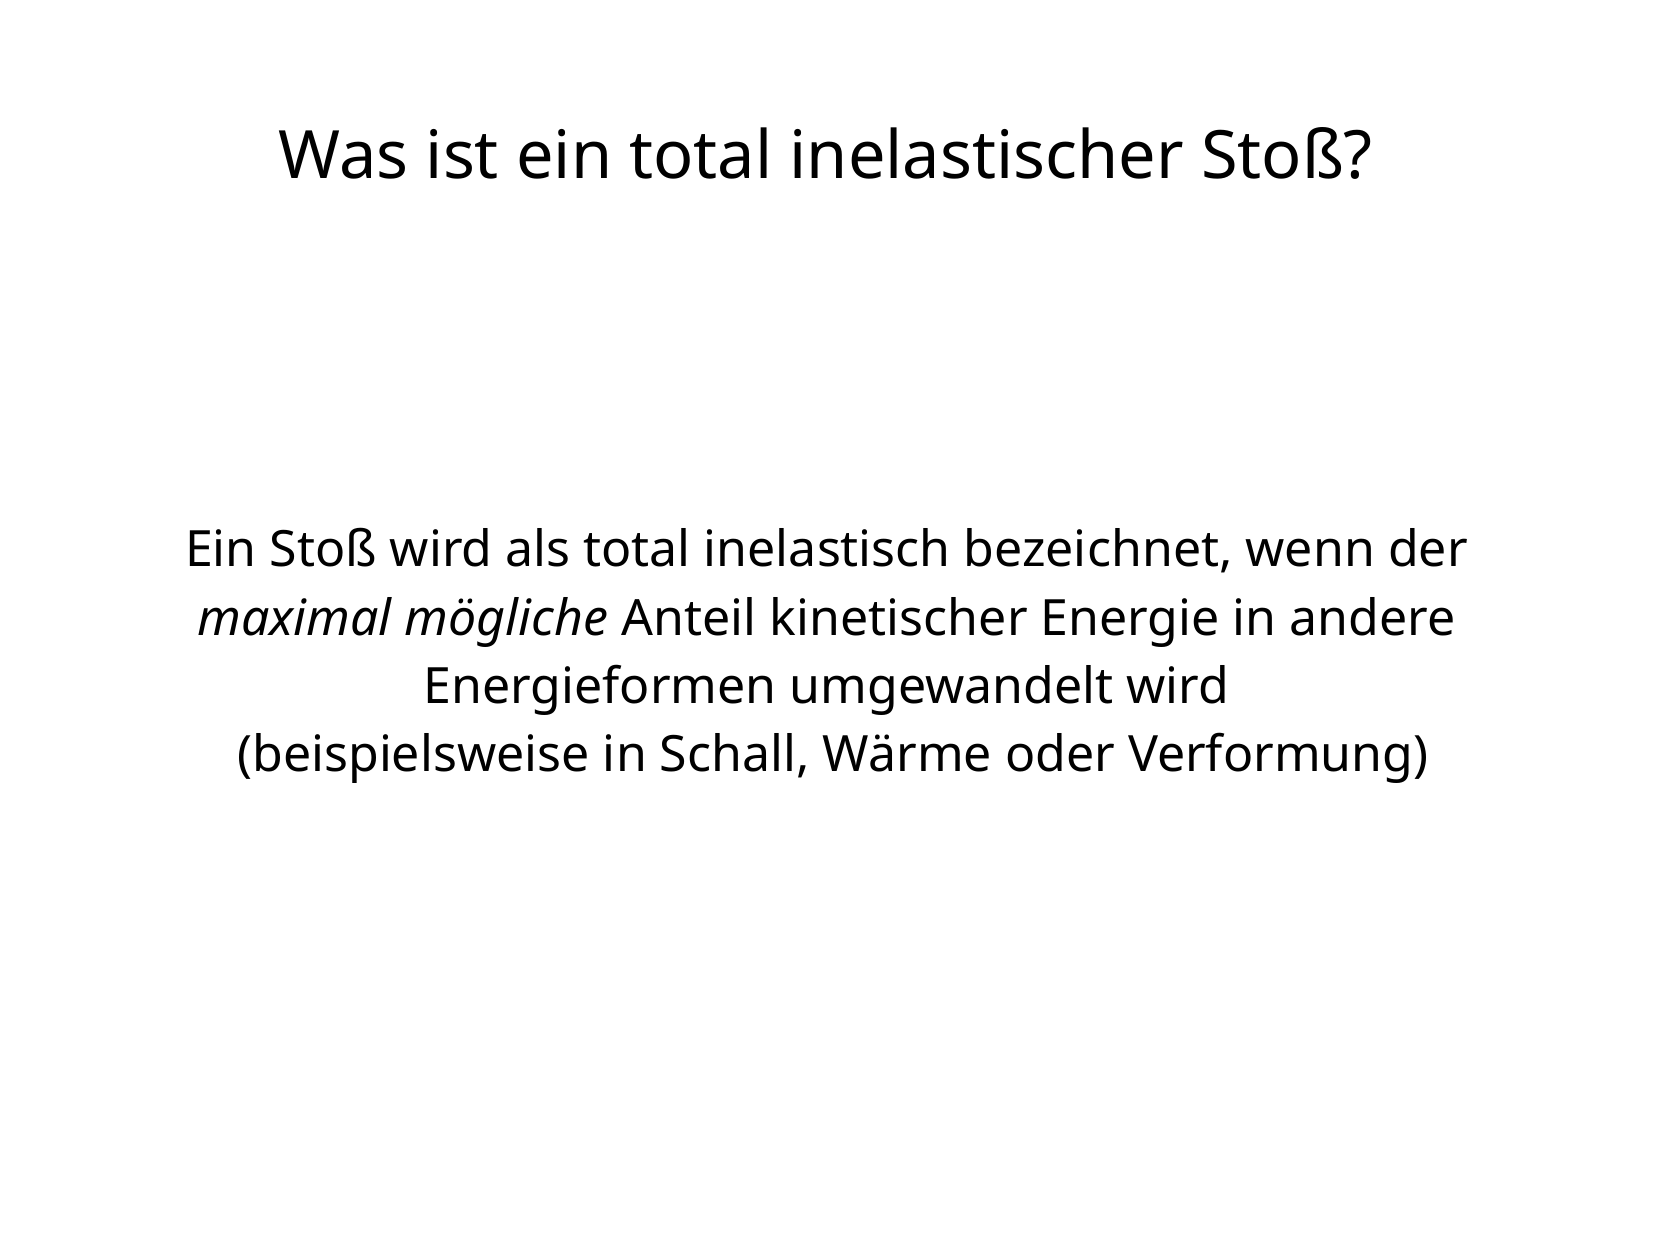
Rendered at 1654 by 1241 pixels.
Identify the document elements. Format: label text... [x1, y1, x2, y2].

subtitle Ein Stoß wird als total inelastisch bezeichnet, wenn der maximal mögliche Anteil kinetischer Energie in andere Energieformen umgewandelt wird (beispielsweise in Schall, Wärme oder Verformung) [82, 290, 1571, 1010]
title Was ist ein total inelastischer Stoß? [82, 49, 1571, 257]
